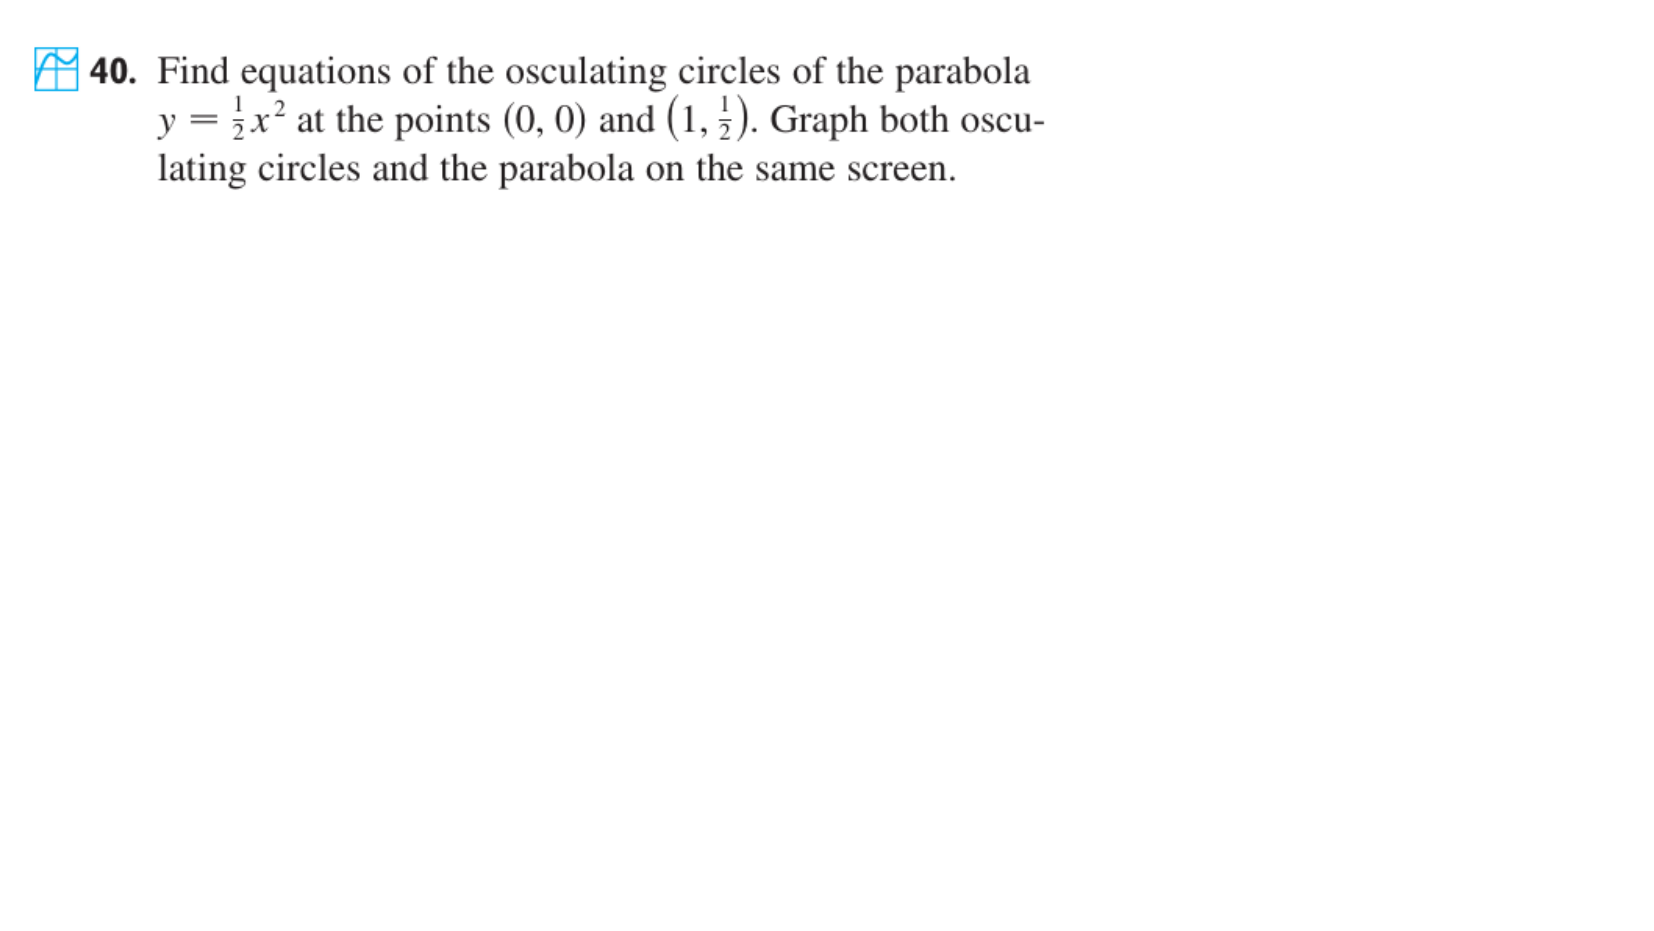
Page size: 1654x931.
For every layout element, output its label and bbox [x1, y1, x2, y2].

picture [16, 35, 1063, 201]
